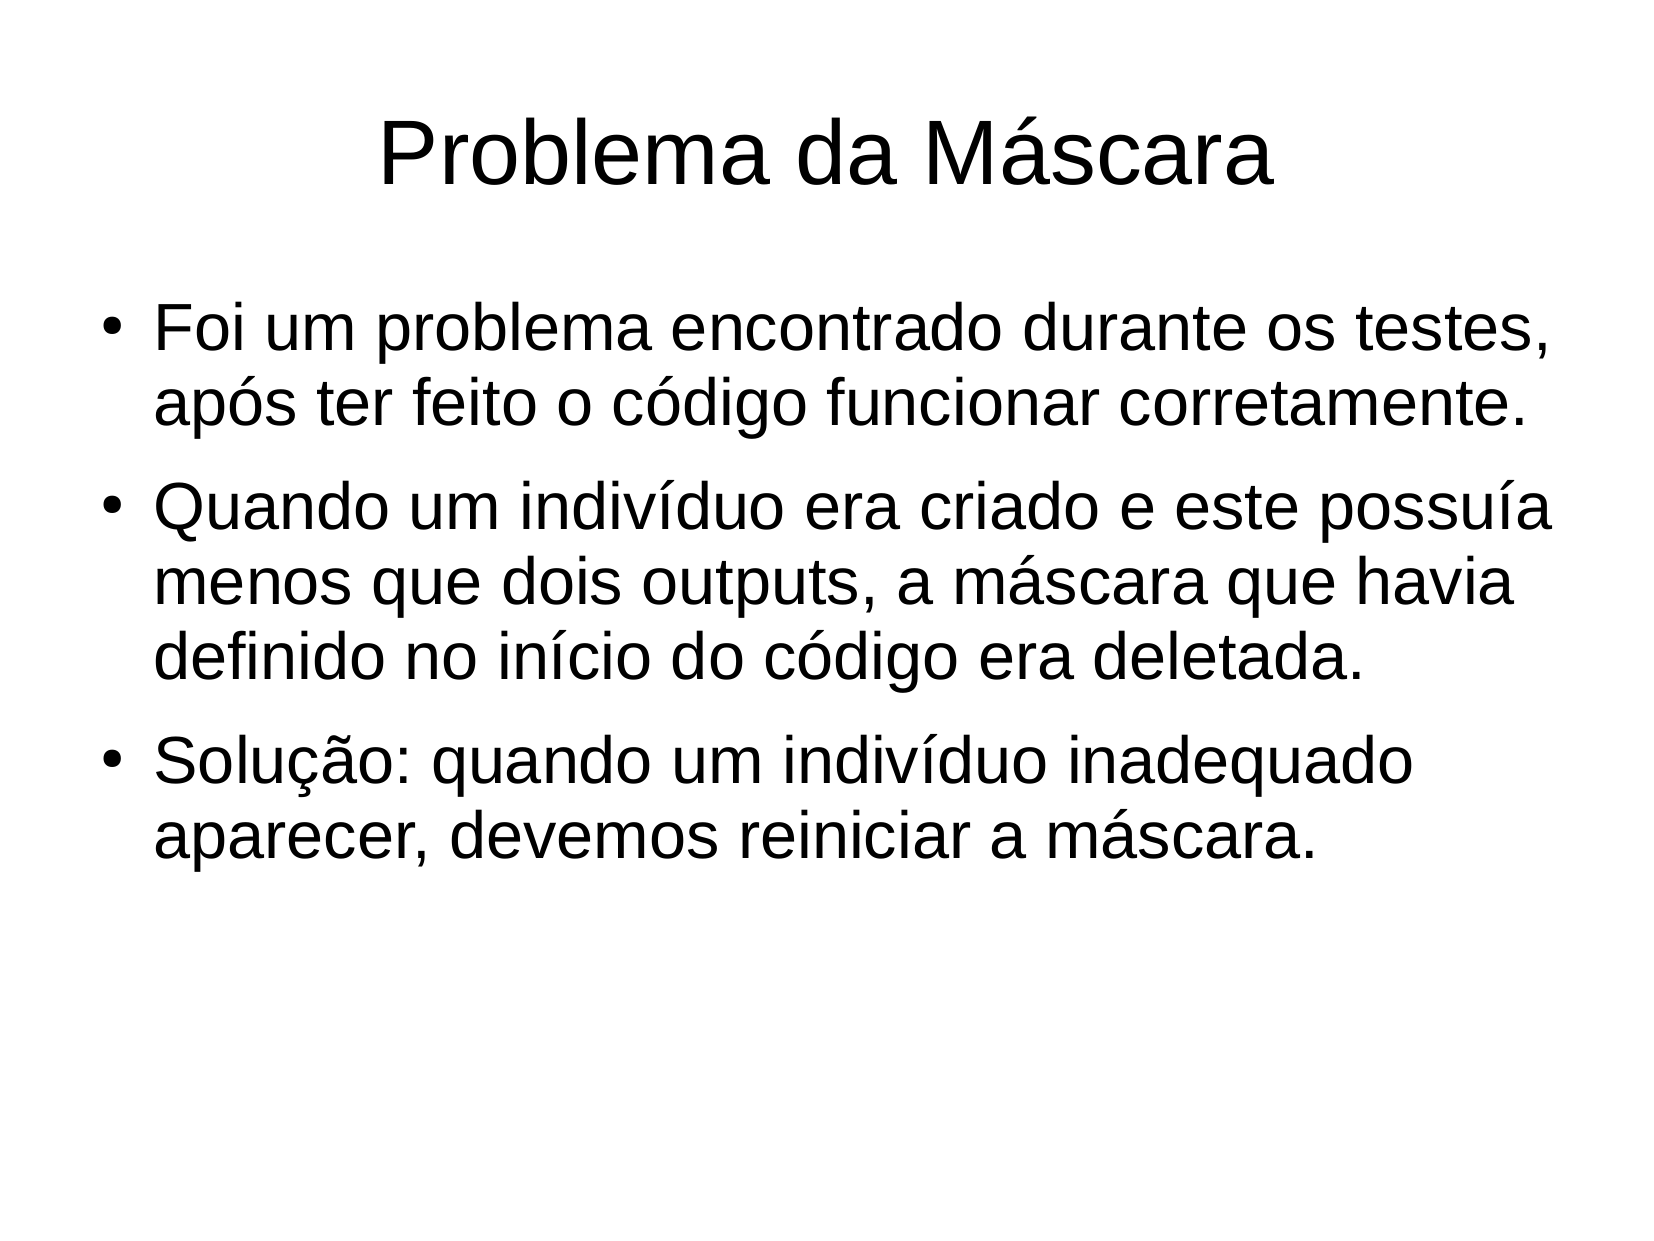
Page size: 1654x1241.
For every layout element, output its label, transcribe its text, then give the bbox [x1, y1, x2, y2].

title Problema da Máscara [82, 49, 1571, 257]
list Foi um problema encontrado durante os testes, após ter feito o código funcionar corretamente. Quando um indivíduo era criado e este possuía menos que dois outputs, a máscara que havia definido no início do código era deletada. Solução: quando um indivíduo inadequado aparecer, devemos reiniciar a máscara. [82, 290, 1571, 1010]
